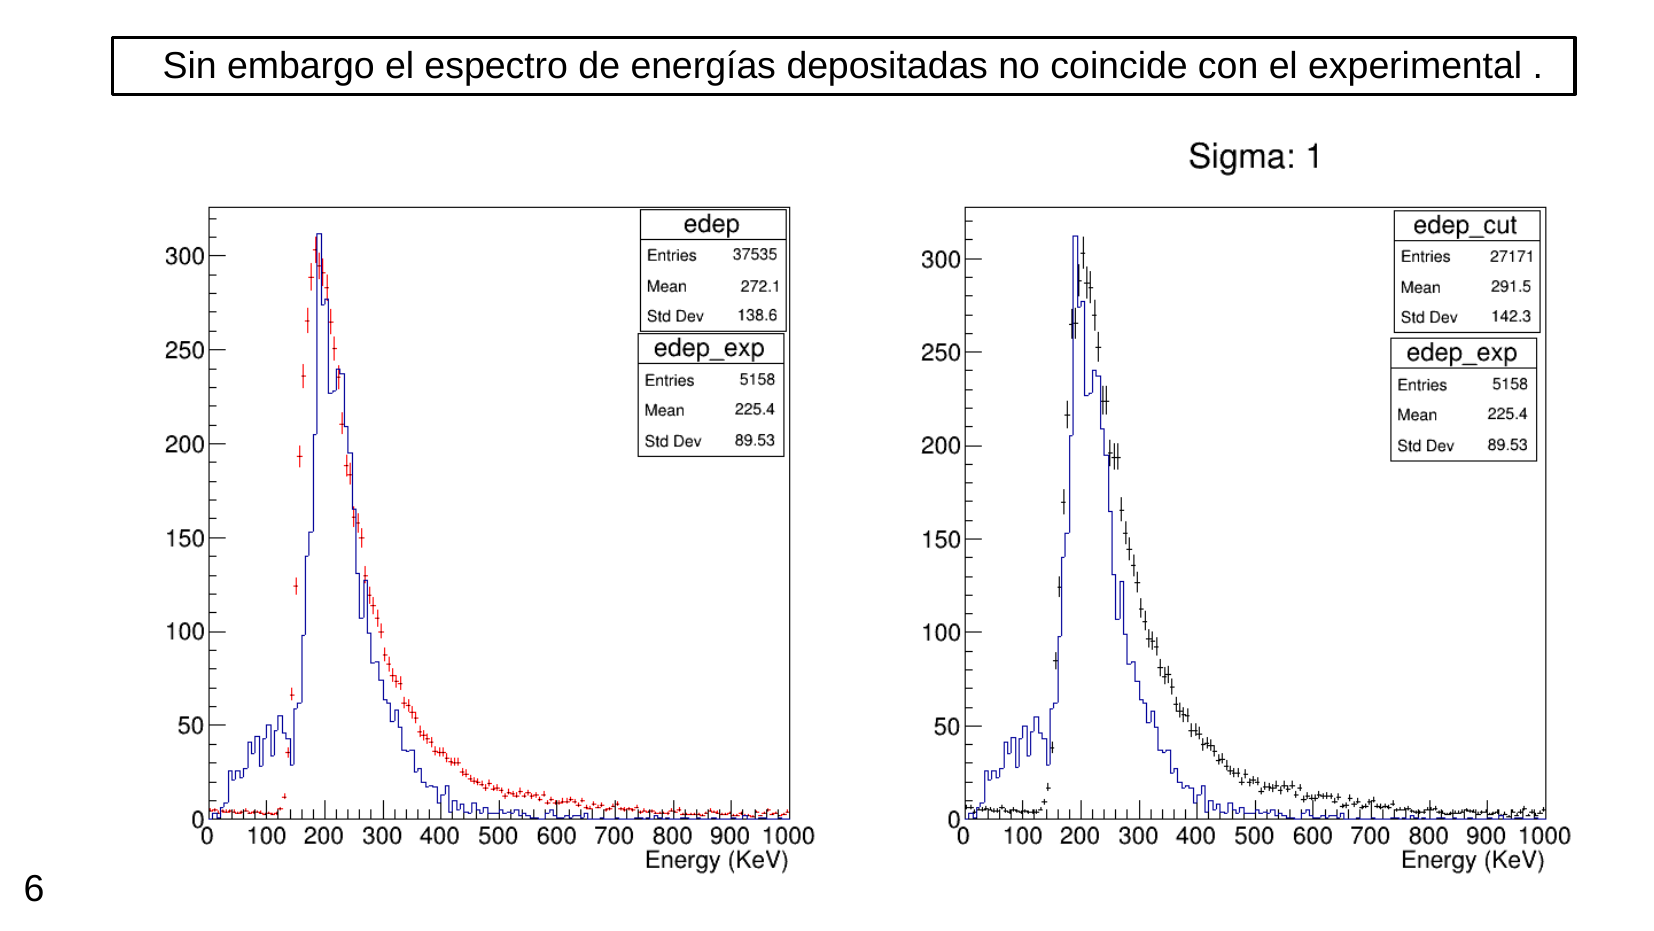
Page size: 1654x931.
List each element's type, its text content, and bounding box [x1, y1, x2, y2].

picture [142, 138, 1574, 884]
text_box Sin embargo el espectro de energías depositadas no coincide con el experimental . [112, 37, 1576, 95]
text_box <number> [8, 860, 638, 931]
